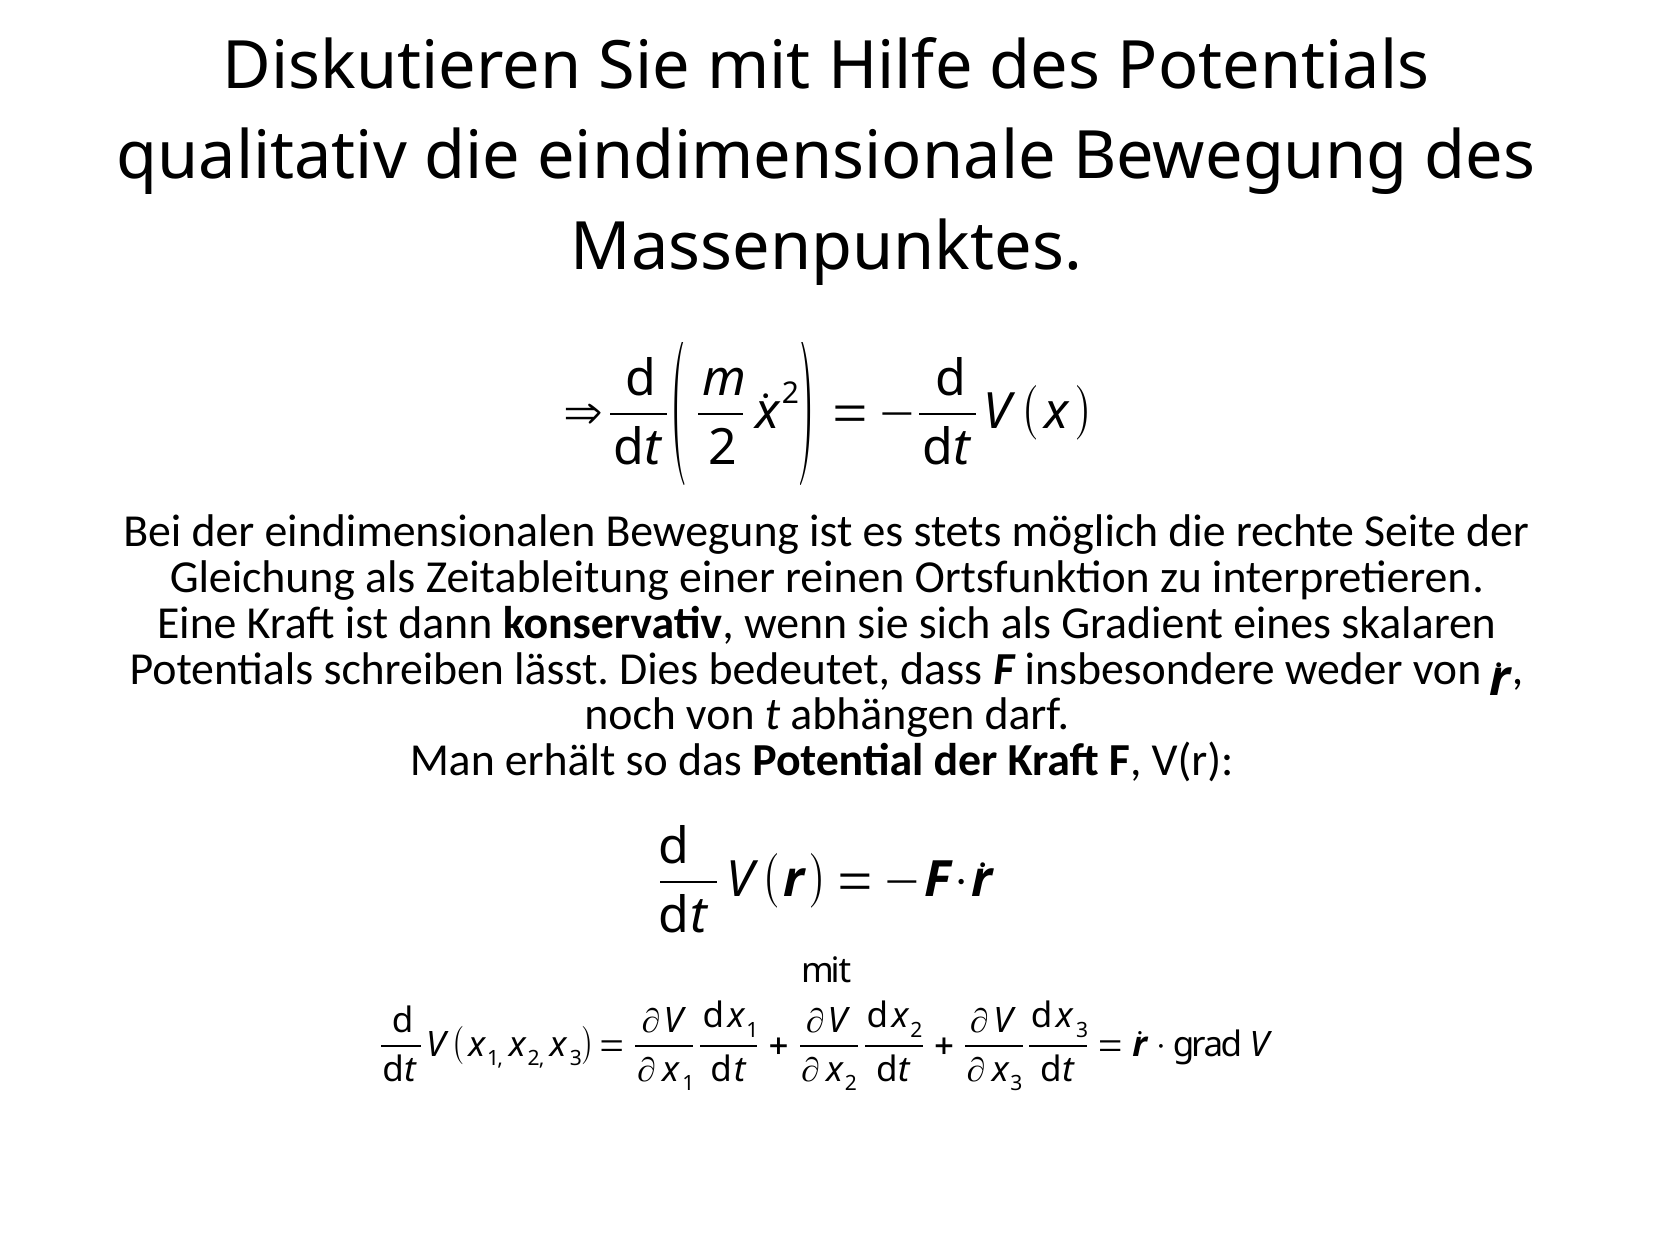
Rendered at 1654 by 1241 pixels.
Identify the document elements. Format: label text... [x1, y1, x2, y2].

chart [556, 342, 1097, 485]
chart [372, 816, 1281, 1097]
title Diskutieren Sie mit Hilfe des Potentials qualitativ die eindimensionale Bewegung des Massenpunktes. [82, 19, 1571, 287]
subtitle Bei der eindimensionalen Bewegung ist es stets möglich die rechte Seite der Gleichung als Zeitableitung einer reinen Ortsfunktion zu interpretieren. Eine Kraft ist dann konservativ, wenn sie sich als Gradient eines skalaren Potentials schreiben lässt. Dies bedeutet, dass F insbesondere weder von , noch von t abhängen darf. Man erhält so das Potential der Kraft F, V(r): [82, 290, 1571, 1010]
chart [1482, 648, 1518, 710]
